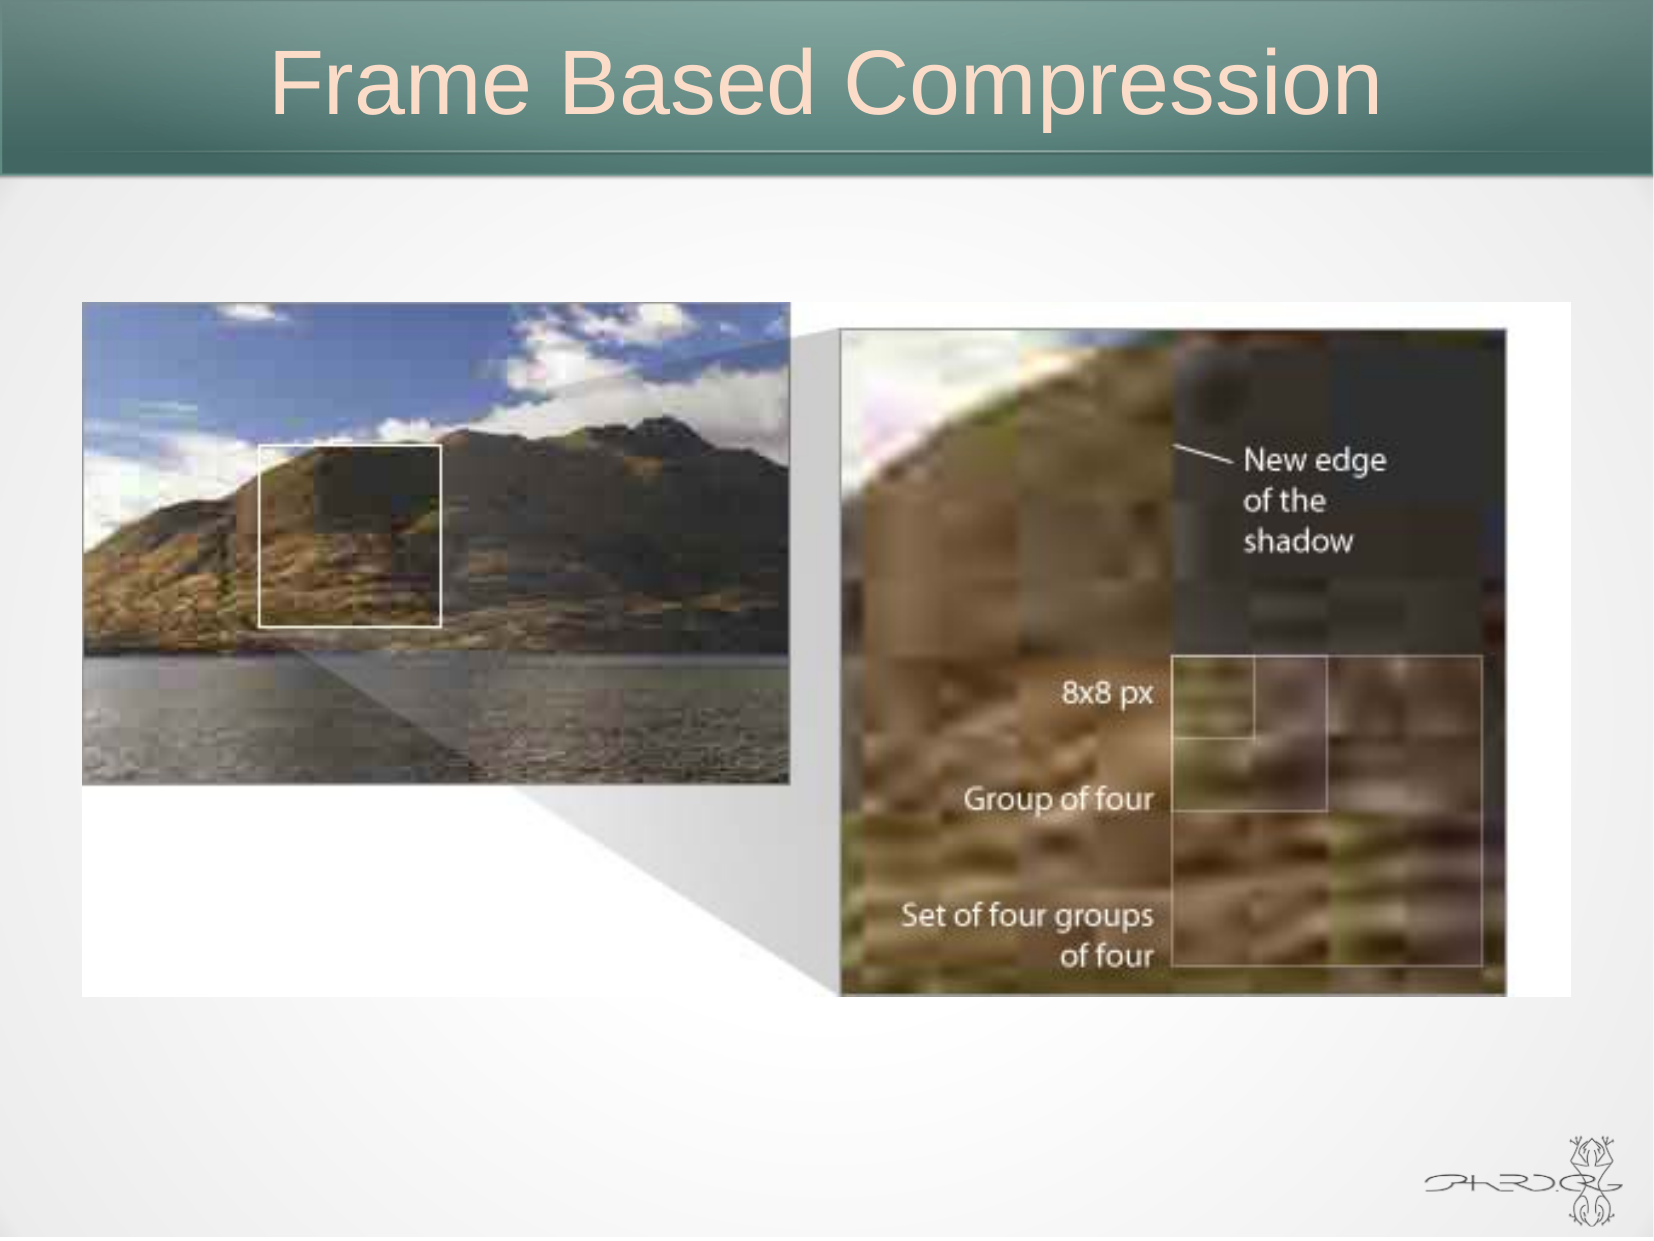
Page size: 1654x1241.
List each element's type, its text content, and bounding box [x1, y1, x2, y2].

picture [0, 0, 1654, 1237]
title Frame Based Compression [82, 11, 1571, 154]
